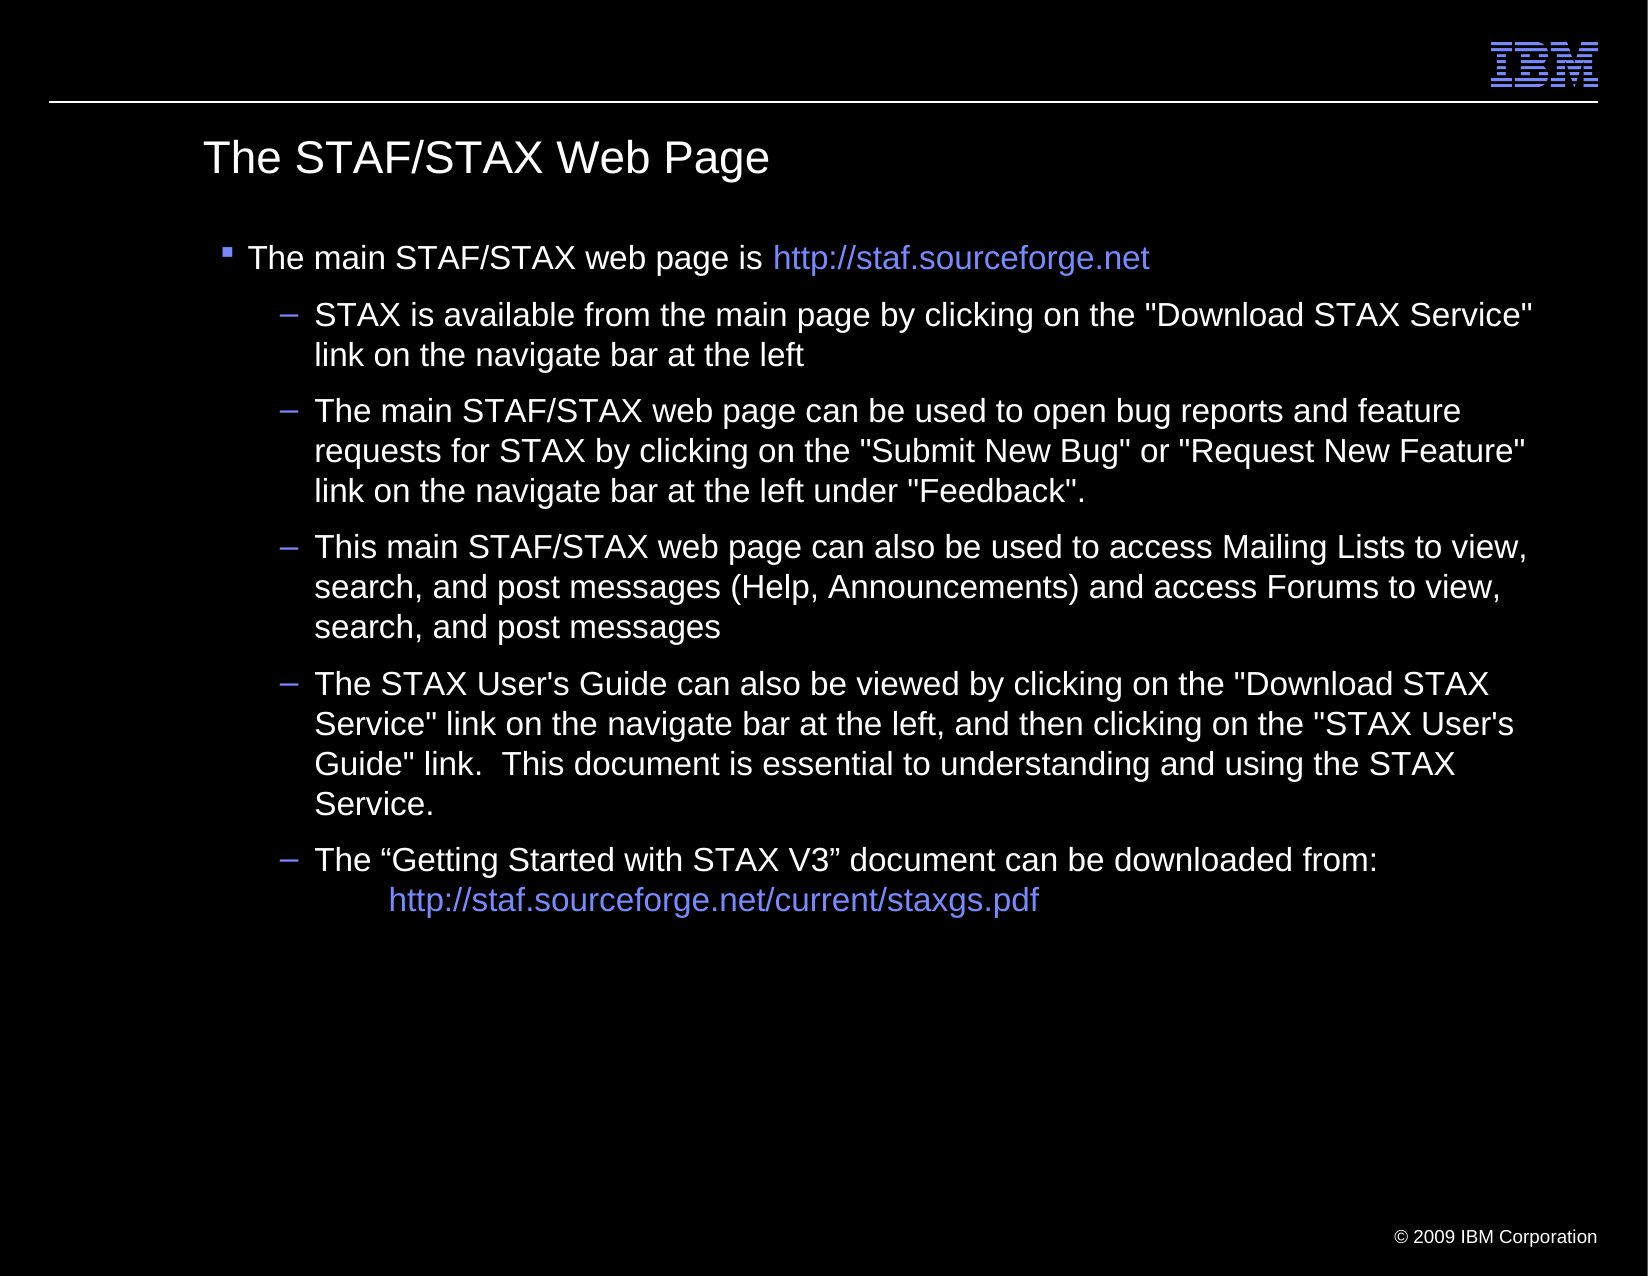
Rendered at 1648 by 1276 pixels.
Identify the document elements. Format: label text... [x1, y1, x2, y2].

picture [1491, 42, 1598, 87]
text_box The main STAF/STAX web page is http://staf.sourceforge.net STAX is available from the main page by clicking on the "Download STAX Service" link on the navigate bar at the left The main STAF/STAX web page can be used to open bug reports and feature requests for STAX by clicking on the "Submit New Bug" or "Request New Feature" link on the navigate bar at the left under "Feedback". This main STAF/STAX web page can also be used to access Mailing Lists to view, search, and post messages (Help, Announcements) and access Forums to view, search, and post messages The STAX User's Guide can also be viewed by clicking on the "Download STAX Service" link on the navigate bar at the left, and then clicking on the "STAX User's Guide" link. This document is essential to understanding and using the STAX Service. The “Getting Started with STAX V3” document can be downloaded from: http://staf.sourceforge.net/current/staxgs.pdf [219, 236, 1570, 970]
title The STAF/STAX Web Page [186, 125, 1648, 219]
